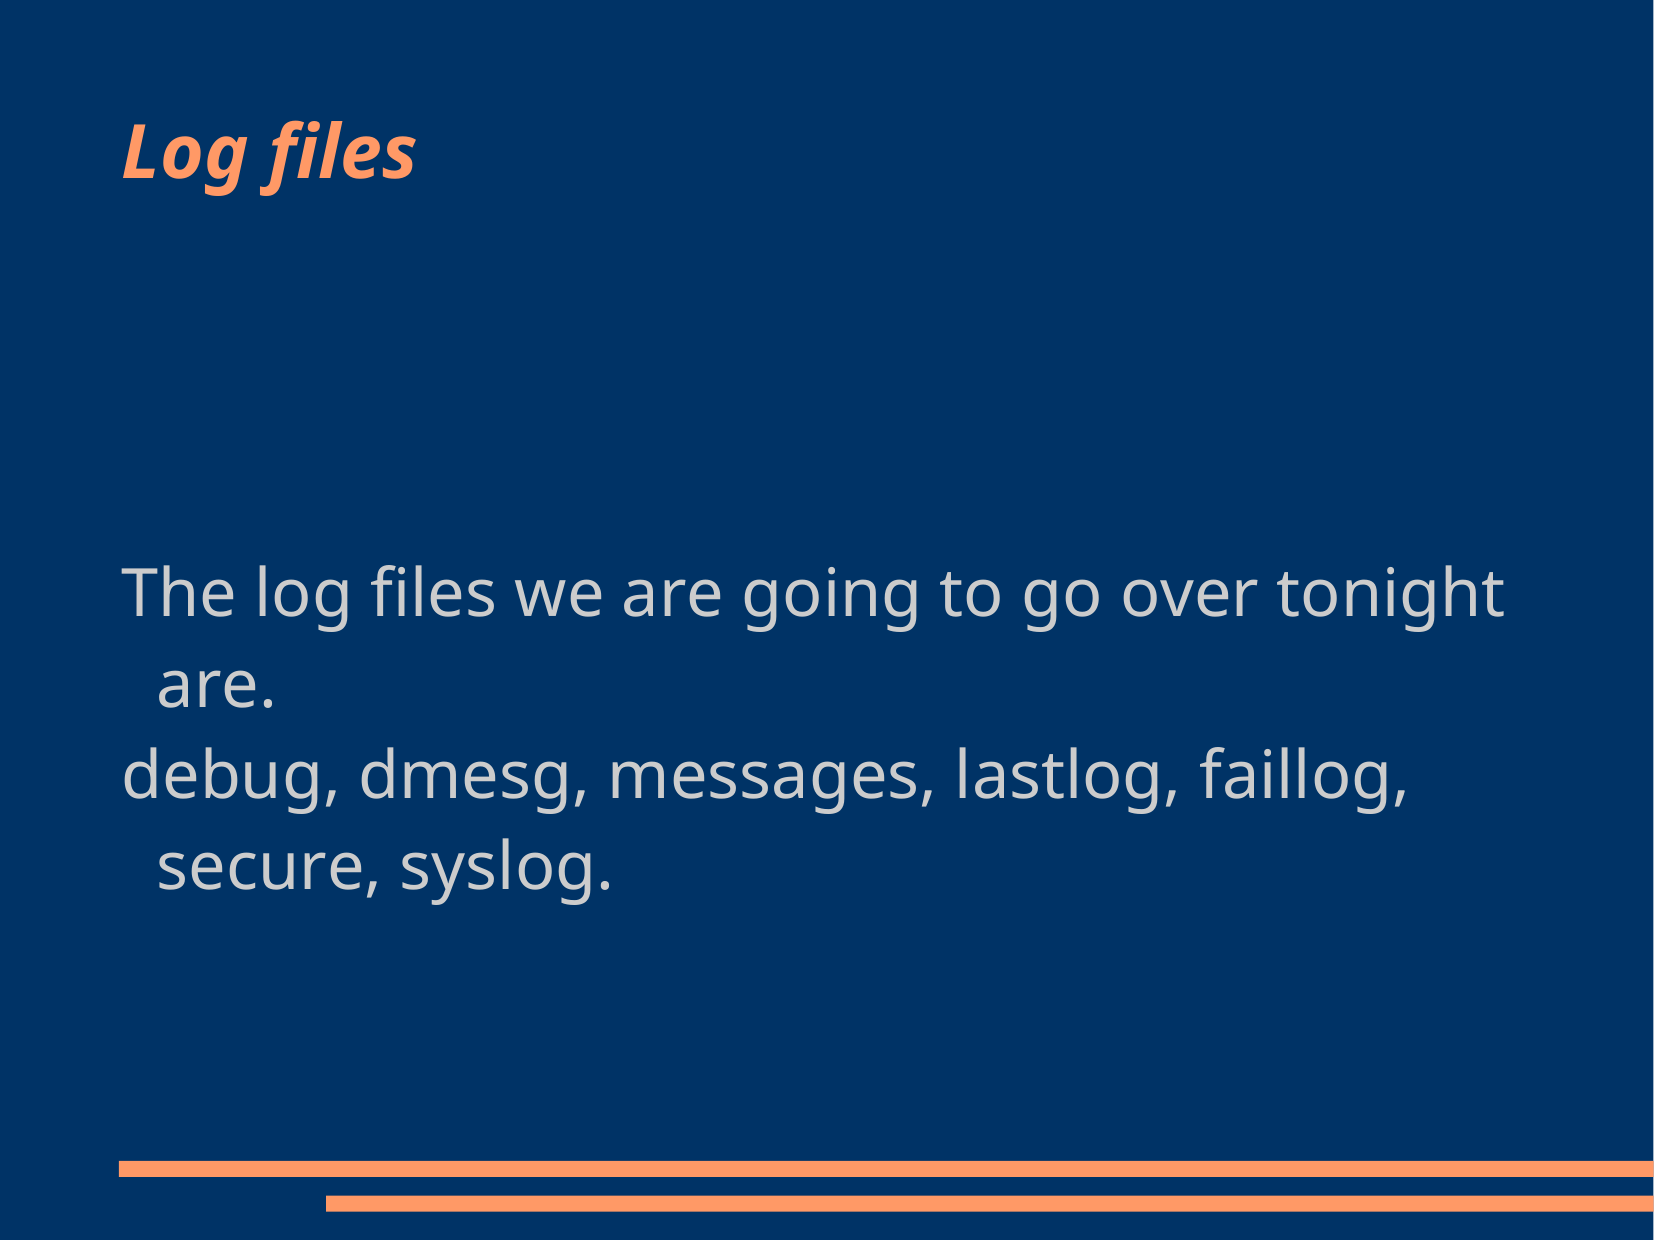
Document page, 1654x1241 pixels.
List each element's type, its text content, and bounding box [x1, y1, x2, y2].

subtitle The log files we are going to go over tonight are. debug, dmesg, messages, lastlog, faillog, secure, syslog. [121, 322, 1561, 1133]
title Log files [121, 46, 1534, 254]
